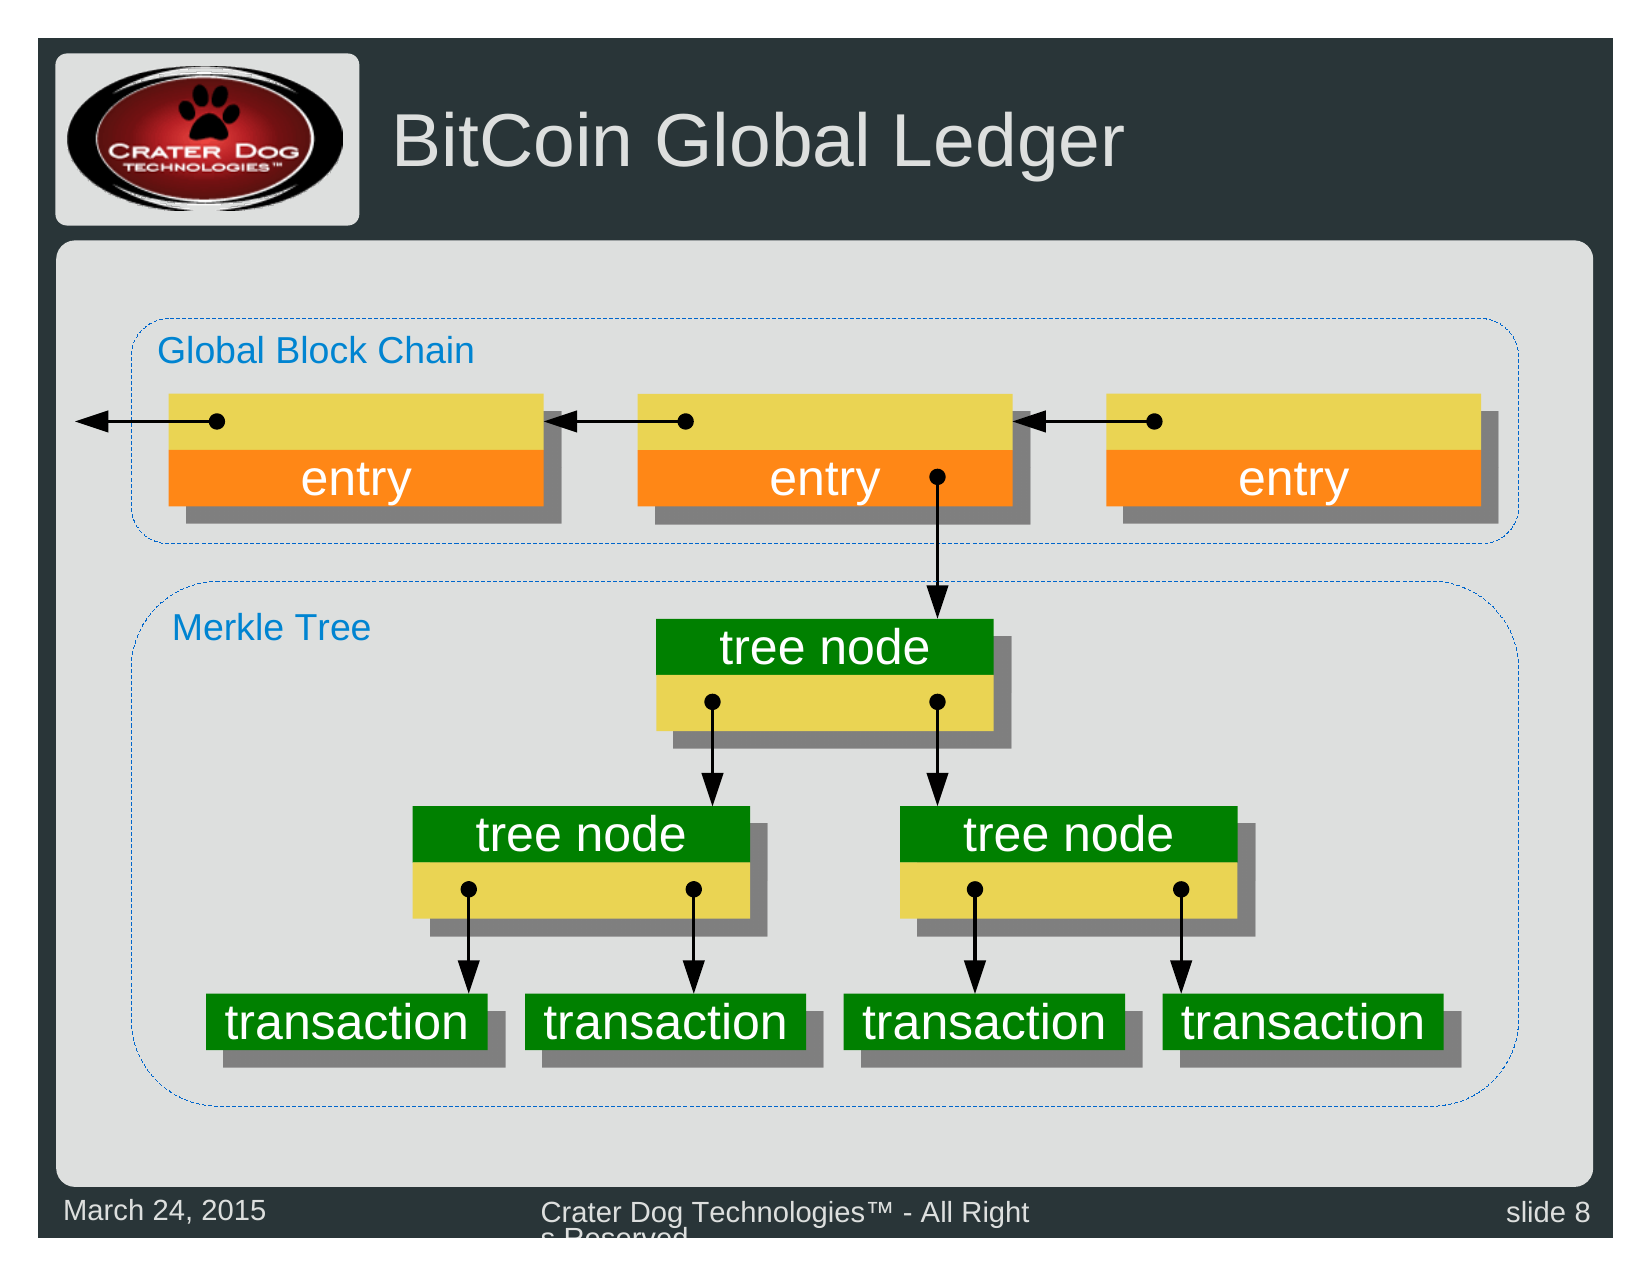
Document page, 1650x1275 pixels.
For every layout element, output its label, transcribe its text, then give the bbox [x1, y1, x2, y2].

picture [67, 66, 343, 211]
title BitCoin Global Ledger [391, 55, 1572, 224]
text_box [900, 862, 1238, 919]
text_box [412, 862, 751, 919]
text_box Merkle Tree [131, 581, 1519, 1107]
text_box Global Block Chain [131, 318, 1519, 544]
